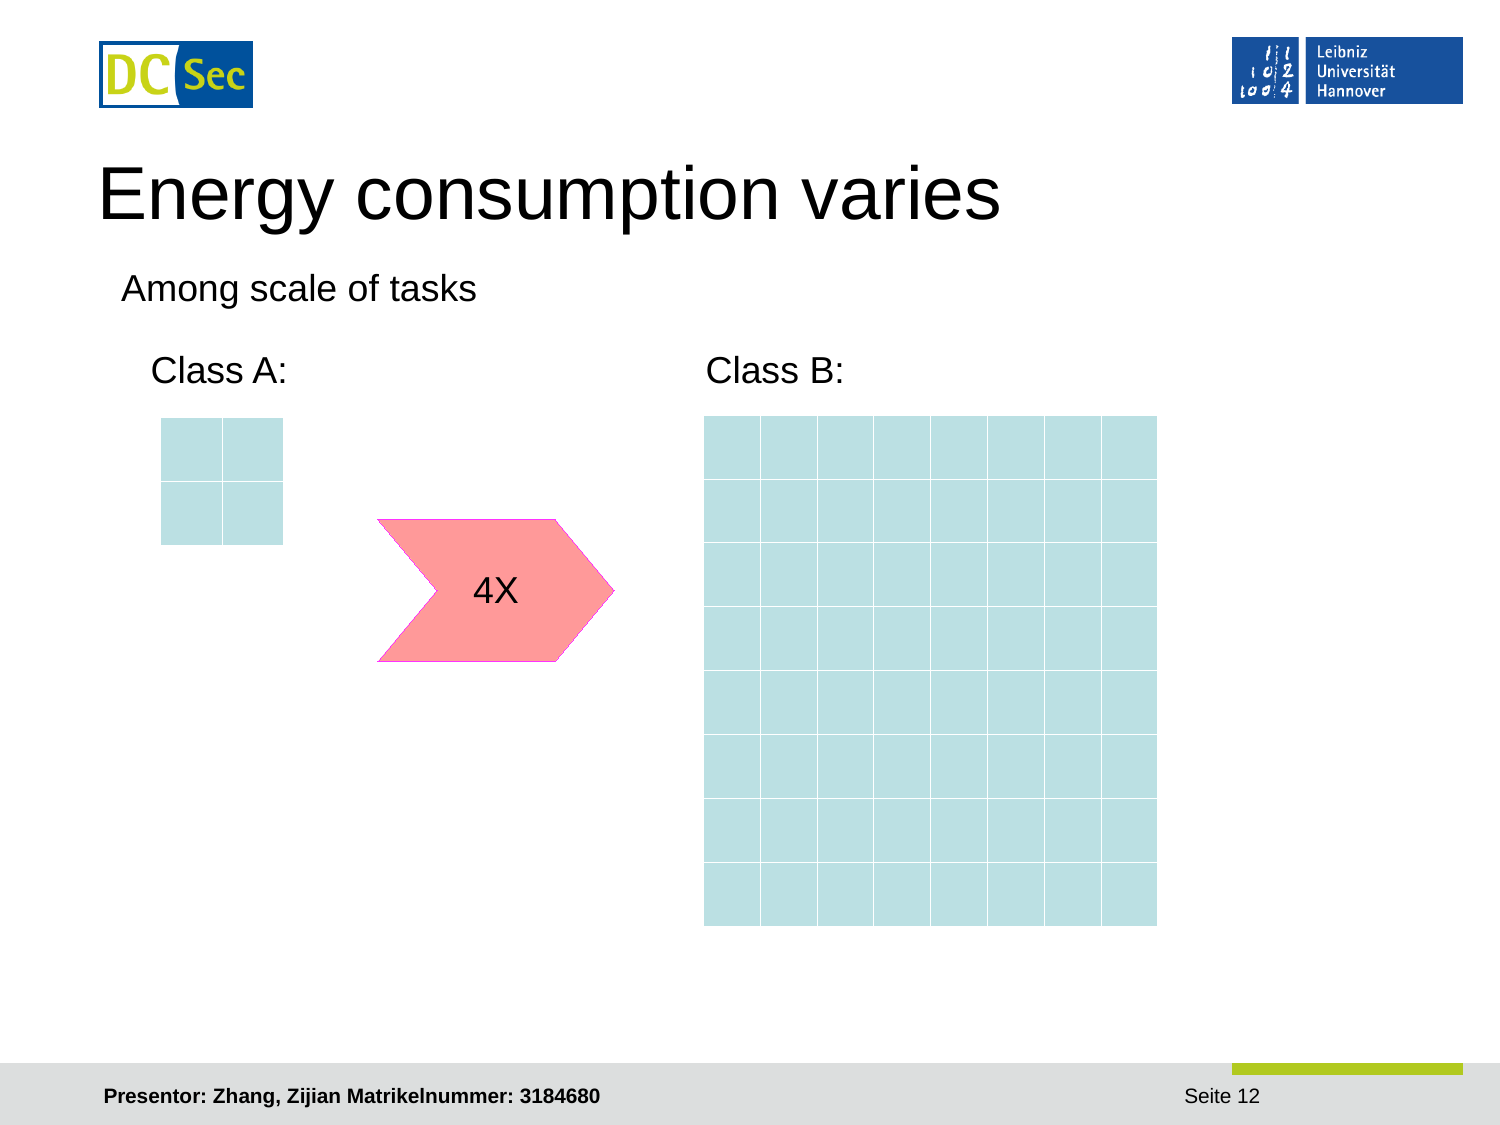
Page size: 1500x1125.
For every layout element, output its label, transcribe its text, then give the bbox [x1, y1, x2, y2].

table_cell [988, 480, 1044, 542]
table_cell [818, 735, 873, 798]
table_cell [1045, 735, 1101, 798]
table_cell [1045, 671, 1101, 734]
table_cell [1045, 543, 1101, 606]
table_cell [761, 480, 817, 542]
table_cell [931, 607, 987, 670]
table_header [931, 416, 987, 479]
table_cell [874, 735, 930, 798]
table_cell [988, 671, 1044, 734]
table_cell [704, 543, 760, 606]
table_cell [988, 543, 1044, 606]
table_cell [818, 543, 873, 606]
text_box Presentor: Zhang, Zijian Matrikelnummer: 3184680 [88, 1074, 1181, 1125]
table_cell [874, 799, 930, 862]
table_cell [874, 863, 930, 926]
table_cell [1102, 863, 1157, 926]
table_cell [761, 799, 817, 862]
table_cell [931, 671, 987, 734]
table_cell [1045, 607, 1101, 670]
table_cell [704, 863, 760, 926]
table_cell [704, 607, 760, 670]
table_cell [1102, 799, 1157, 862]
table_cell [818, 607, 873, 670]
table_cell [1102, 480, 1157, 542]
text_box Class A: [135, 342, 303, 400]
table_cell [161, 482, 222, 545]
text_box Class B: [690, 342, 861, 400]
table_header [761, 416, 817, 479]
table_header [1045, 416, 1101, 479]
table_cell [1045, 863, 1101, 926]
table_cell [931, 735, 987, 798]
table_header [161, 418, 222, 481]
table_header [874, 416, 930, 479]
table_cell [931, 543, 987, 606]
table_cell [818, 480, 873, 542]
table_cell [988, 735, 1044, 798]
table_cell [1102, 671, 1157, 734]
text_box Among scale of tasks [106, 259, 591, 319]
table_cell [818, 799, 873, 862]
table_header [223, 418, 283, 481]
table_cell [988, 863, 1044, 926]
table_cell [988, 607, 1044, 670]
table_cell [704, 671, 760, 734]
text_box 4X [377, 519, 615, 662]
table_header [1102, 416, 1157, 479]
table_cell [1102, 607, 1157, 670]
table_cell [761, 735, 817, 798]
table_cell [1102, 543, 1157, 606]
table_cell [1102, 735, 1157, 798]
table_cell [761, 543, 817, 606]
table_cell [761, 671, 817, 734]
table_cell [223, 482, 283, 545]
picture [99, 41, 253, 108]
table_cell [704, 480, 760, 542]
table_cell [874, 543, 930, 606]
table_cell [988, 799, 1044, 862]
table_header [818, 416, 873, 479]
table_cell [1045, 799, 1101, 862]
table_cell [761, 863, 817, 926]
table_cell [931, 863, 987, 926]
title Energy consumption varies [82, 137, 1463, 274]
table_cell [704, 799, 760, 862]
table_cell [874, 607, 930, 670]
table_cell [874, 671, 930, 734]
table_cell [704, 735, 760, 798]
table_cell [1045, 480, 1101, 542]
table_cell [818, 863, 873, 926]
table_cell [818, 671, 873, 734]
table_cell [761, 607, 817, 670]
table_header [704, 416, 760, 479]
table_cell [931, 480, 987, 542]
table_cell [931, 799, 987, 862]
table_cell [874, 480, 930, 542]
table_header [988, 416, 1044, 479]
picture [1232, 37, 1463, 104]
